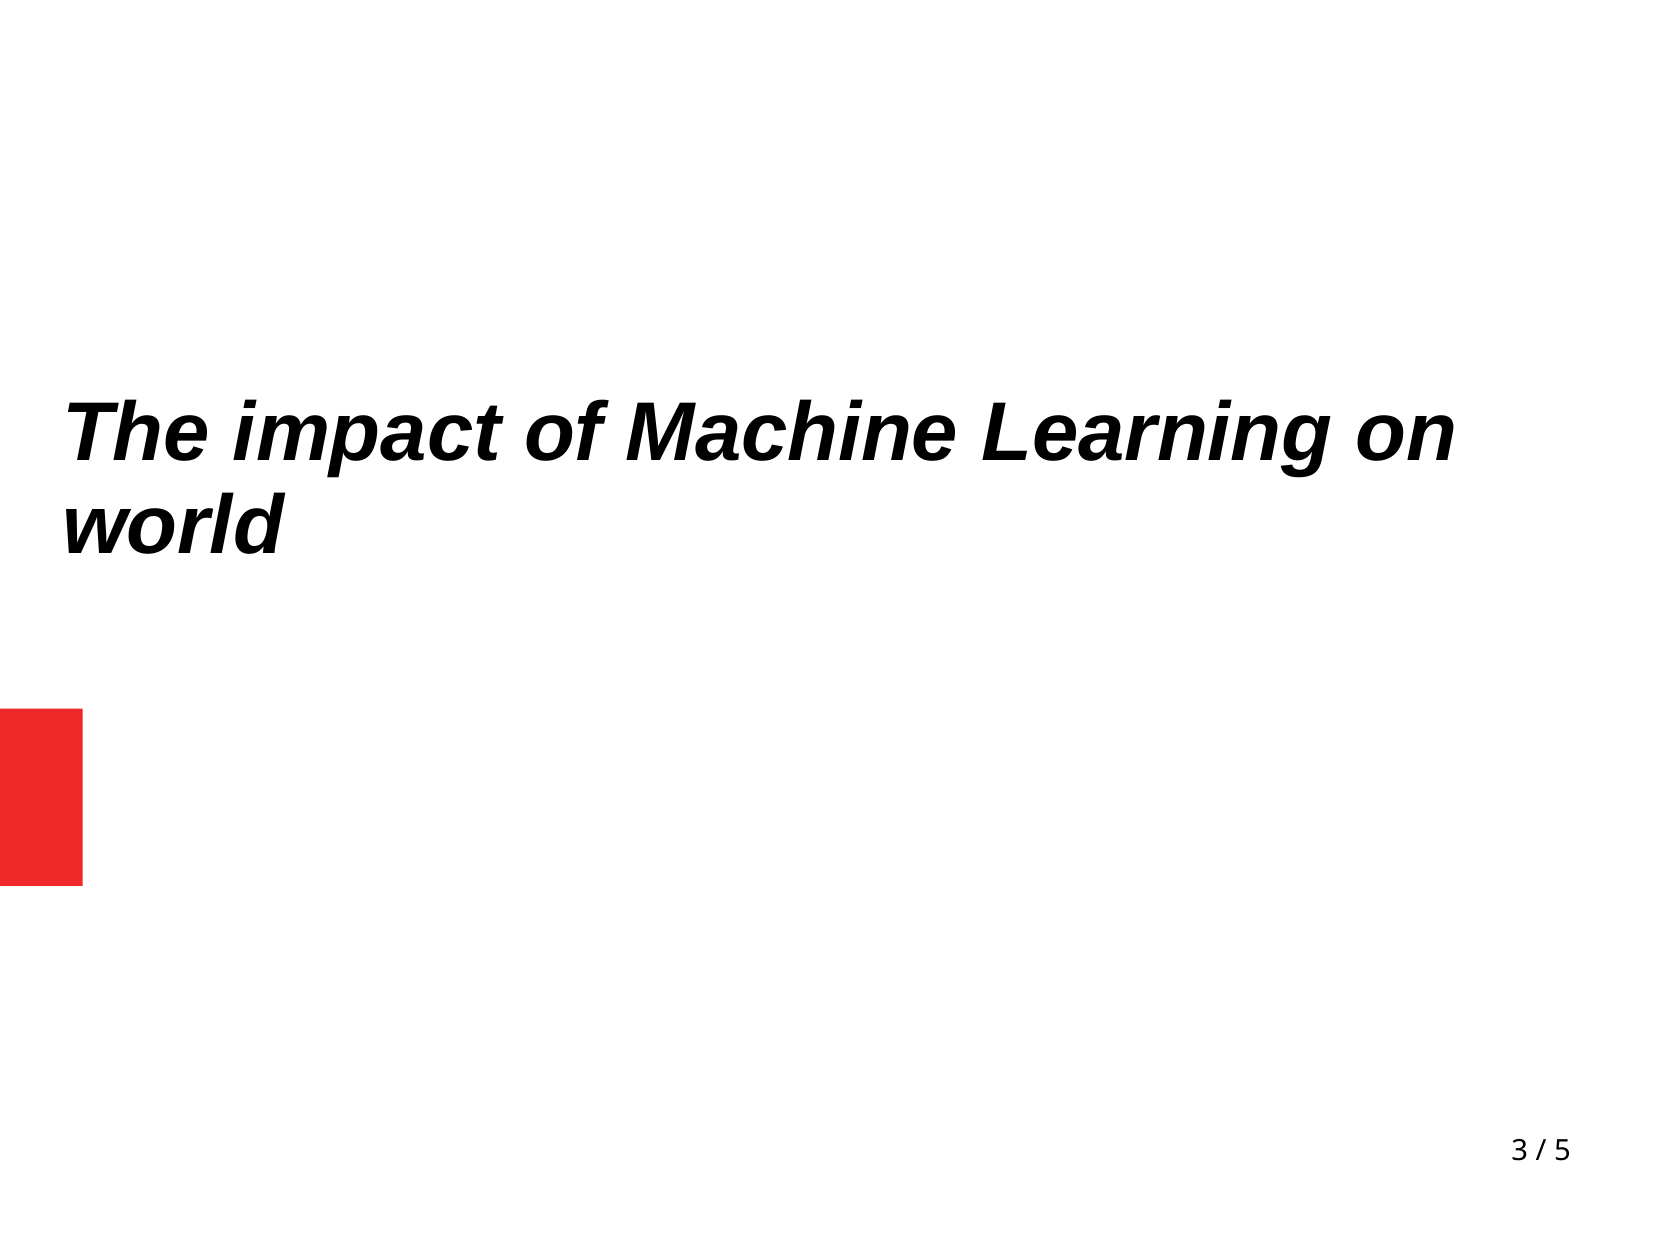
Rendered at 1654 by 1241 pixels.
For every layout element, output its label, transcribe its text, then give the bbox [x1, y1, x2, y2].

text_box The impact of Machine Learning on world [47, 377, 1630, 626]
